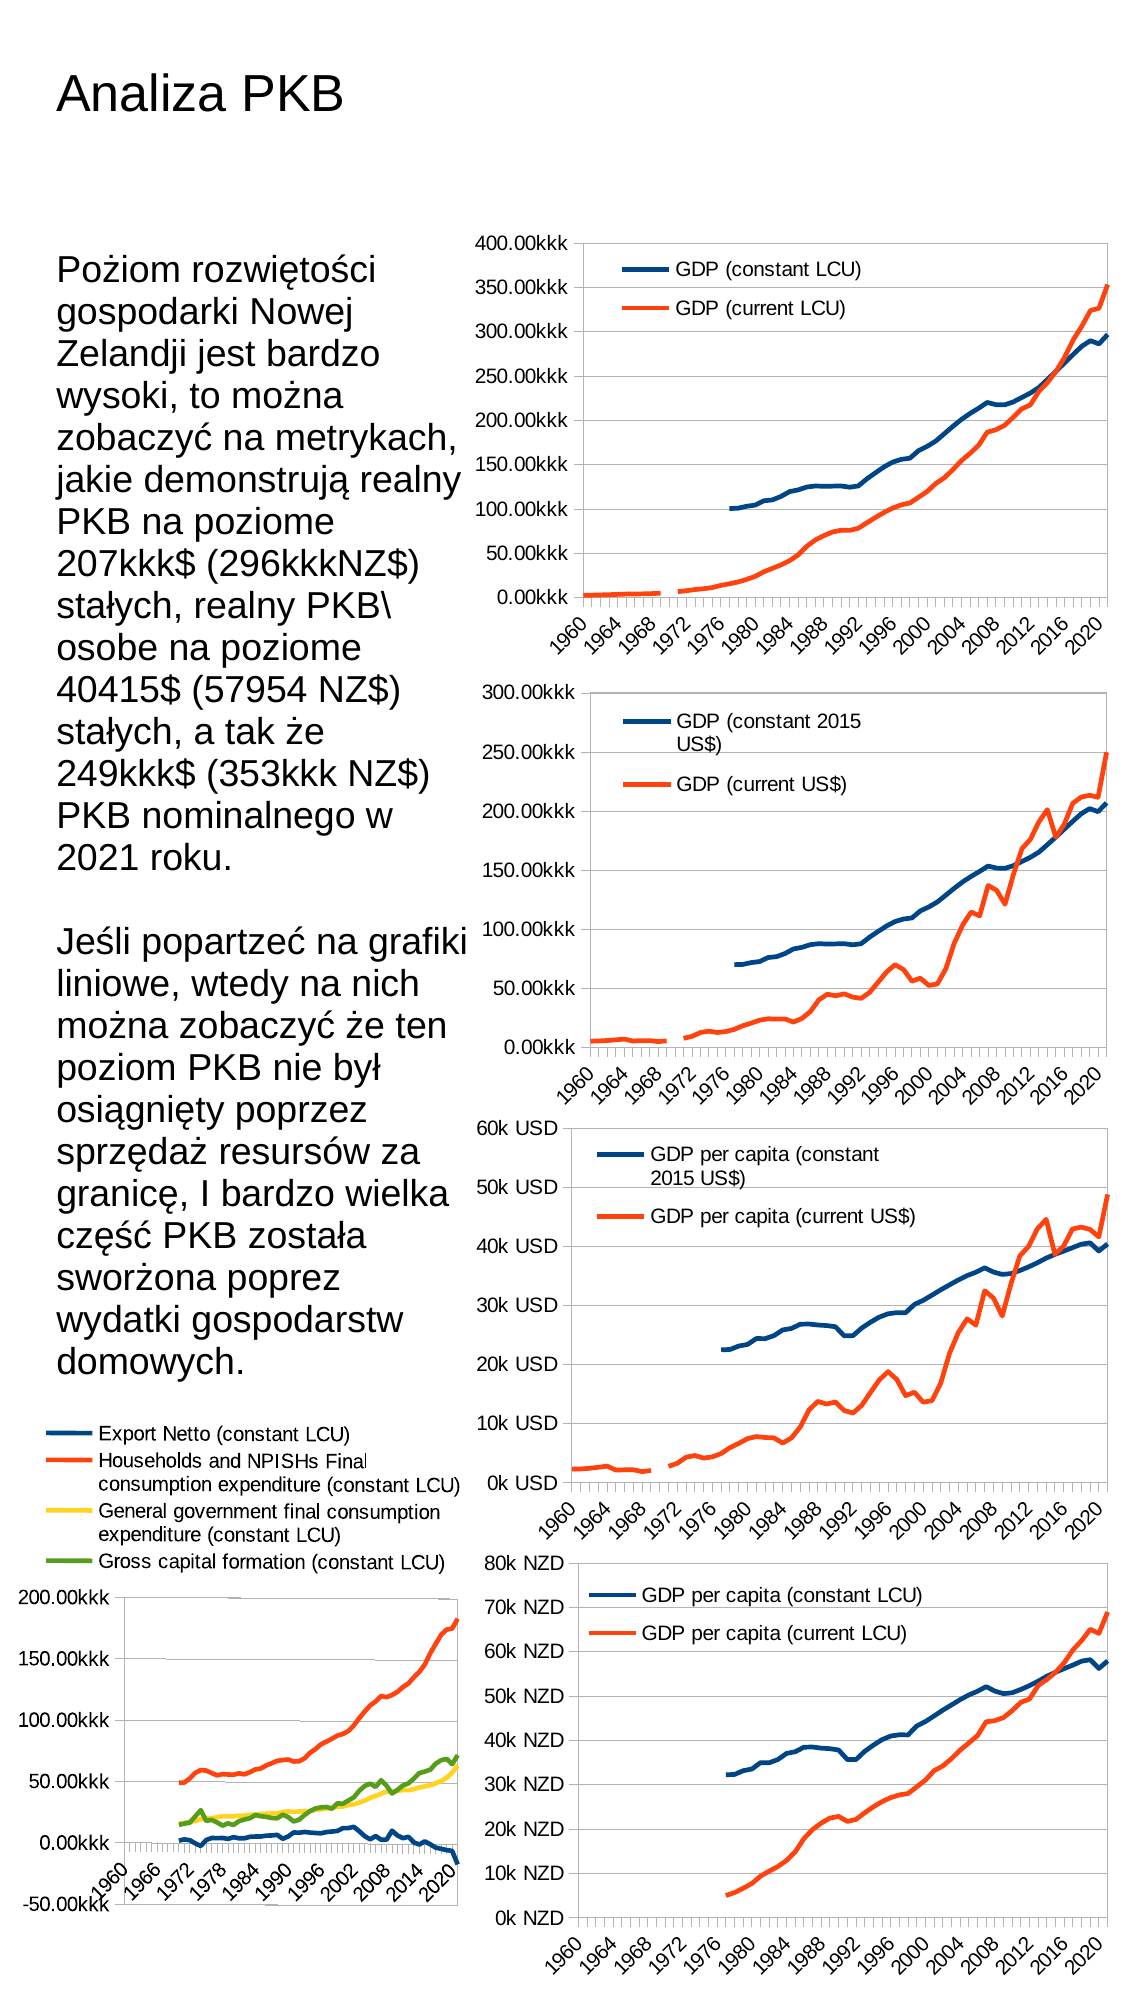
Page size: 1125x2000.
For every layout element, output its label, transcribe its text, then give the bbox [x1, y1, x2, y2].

title Analiza PKB [56, 25, 1069, 161]
chart [17, 675, 1116, 1995]
chart [450, 225, 1111, 661]
text_box Pożiom rozwiętości gospodarki Nowej Zelandji jest bardzo wysoki, to można zobaczyć na metrykach, jakie demonstrują realny PKB na poziome 207kkk$ (296kkkNZ$) stałych, realny PKB\osobe na poziome 40415$ (57954 NZ$) stałych, a tak że 249kkk$ (353kkk NZ$) PKB nominalnego w 2021 roku. Jeśli popartzeć na grafiki liniowe, wtedy na nich można zobaczyć że ten poziom PKB nie był osiągnięty poprzez sprzędaż resursów za granicę, I bardzo wielka część PKB została sworżona poprez wydatki gospodarstw domowych. [56, 248, 473, 1407]
